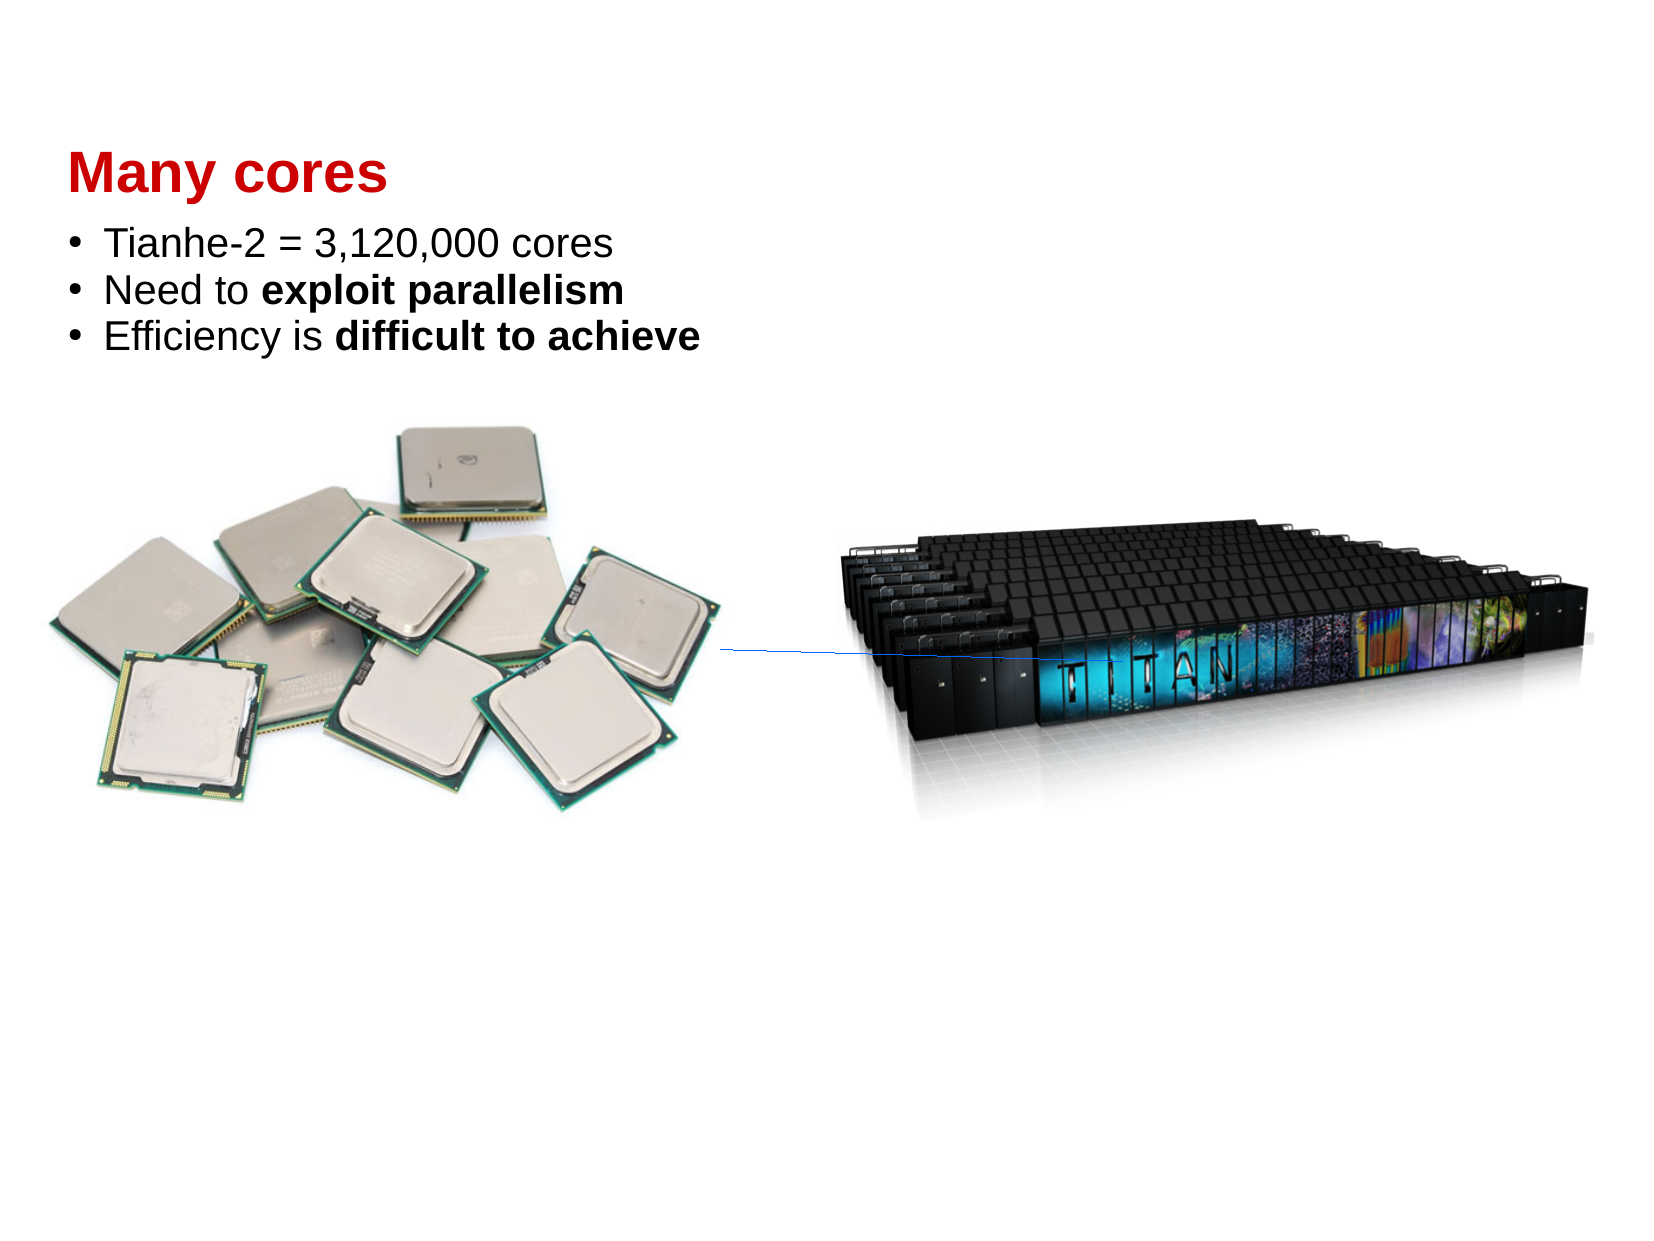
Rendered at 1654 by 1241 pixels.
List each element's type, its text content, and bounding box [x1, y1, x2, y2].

text_box Tianhe-2 = 3,120,000 cores Need to exploit parallelism Efficiency is difficult to achieve [53, 212, 745, 369]
text_box Many cores [53, 132, 404, 212]
picture [837, 490, 1595, 845]
picture [41, 413, 730, 827]
